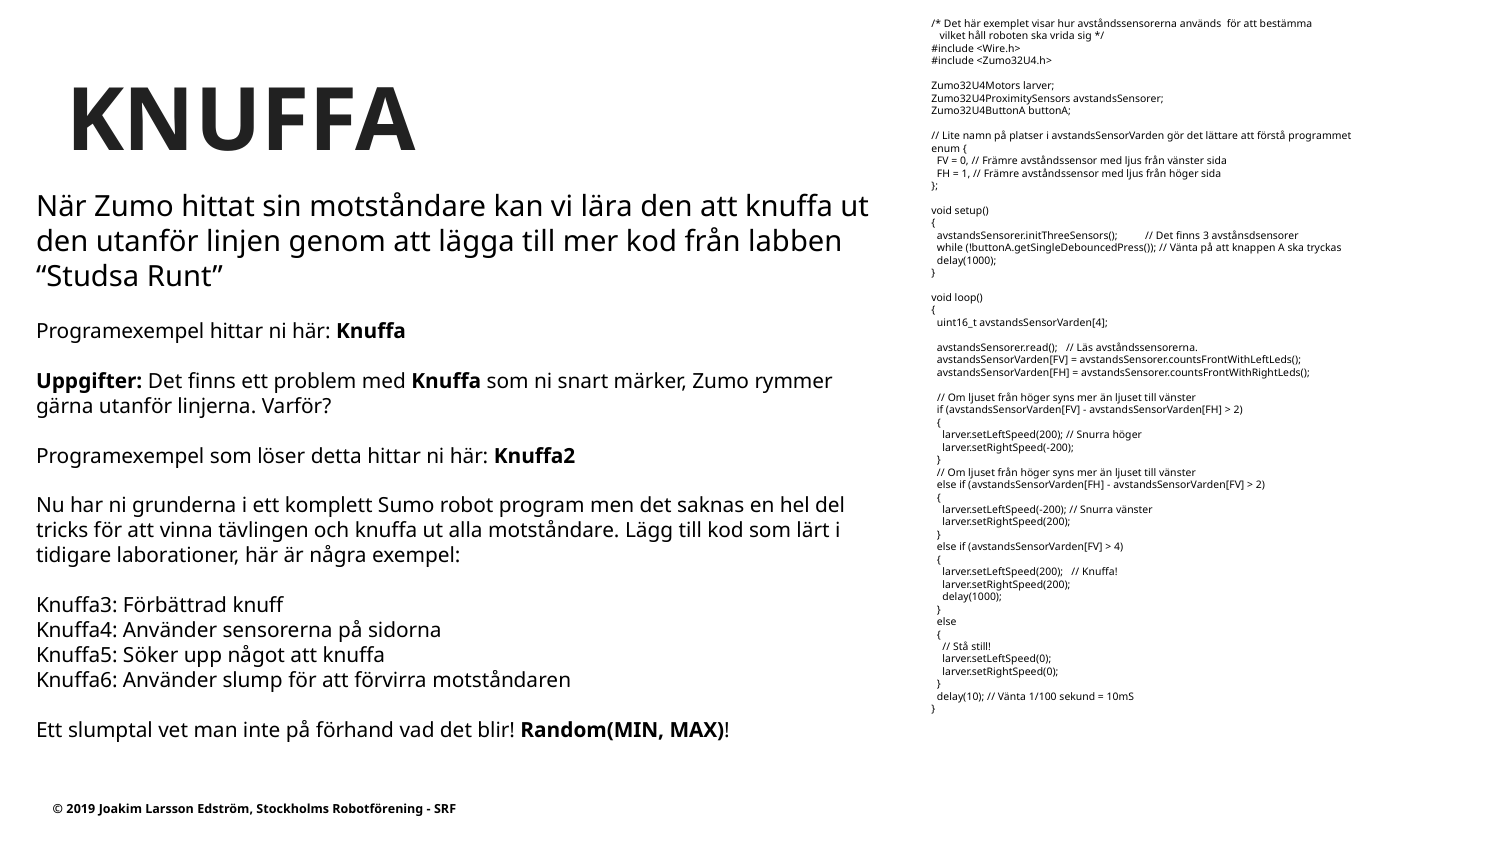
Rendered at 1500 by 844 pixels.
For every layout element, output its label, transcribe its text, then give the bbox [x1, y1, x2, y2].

text_box När Zumo hittat sin motståndare kan vi lära den att knuffa ut den utanför linjen genom att lägga till mer kod från labben “Studsa Runt” Programexempel hittar ni här: Knuffa Uppgifter: Det finns ett problem med Knuffa som ni snart märker, Zumo rymmer gärna utanför linjerna. Varför? Programexempel som löser detta hittar ni här: Knuffa2 Nu har ni grunderna i ett komplett Sumo robot program men det saknas en hel del tricks för att vinna tävlingen och knuffa ut alla motståndare. Lägg till kod som lärt i tidigare laborationer, här är några exempel: Knuffa3: Förbättrad knuff Knuffa4: Använder sensorerna på sidorna Knuffa5: Söker upp något att knuffa Knuffa6: Använder slump för att förvirra motståndaren Ett slumptal vet man inte på förhand vad det blir! Random(MIN, MAX)! [21, 172, 905, 801]
title KNUFFA [51, 48, 916, 180]
text_box © 2019 Joakim Larsson Edström, Stockholms Robotförening - SRF [37, 786, 604, 819]
text_box /* Det här exemplet visar hur avståndssensorerna används för att bestämma vilket håll roboten ska vrida sig */ #include <Wire.h> #include <Zumo32U4.h> Zumo32U4Motors larver; Zumo32U4ProximitySensors avstandsSensorer; Zumo32U4ButtonA buttonA; // Lite namn på platser i avstandsSensorVarden gör det lättare att förstå programmet enum { FV = 0, // Främre avståndssensor med ljus från vänster sida FH = 1, // Främre avståndssensor med ljus från höger sida }; void setup() { avstandsSensorer.initThreeSensors(); // Det finns 3 avstånsdsensorer while (!buttonA.getSingleDebouncedPress()); // Vänta på att knappen A ska tryckas delay(1000); } void loop() { uint16_t avstandsSensorVarden[4]; avstandsSensorer.read(); // Läs avståndssensorerna. avstandsSensorVarden[FV] = avstandsSensorer.countsFrontWithLeftLeds(); avstandsSensorVarden[FH] = avstandsSensorer.countsFrontWithRightLeds(); // Om ljuset från höger syns mer än ljuset till vänster if (avstandsSensorVarden[FV] - avstandsSensorVarden[FH] > 2) { larver.setLeftSpeed(200); // Snurra höger larver.setRightSpeed(-200); } // Om ljuset från höger syns mer än ljuset till vänster else if (avstandsSensorVarden[FH] - avstandsSensorVarden[FV] > 2) { larver.setLeftSpeed(-200); // Snurra vänster larver.setRightSpeed(200); } else if (avstandsSensorVarden[FV] > 4) { larver.setLeftSpeed(200); // Knuffa! larver.setRightSpeed(200); delay(1000); } else { // Stå still! larver.setLeftSpeed(0); larver.setRightSpeed(0); } delay(10); // Vänta 1/100 sekund = 10mS } [916, 2, 1500, 788]
